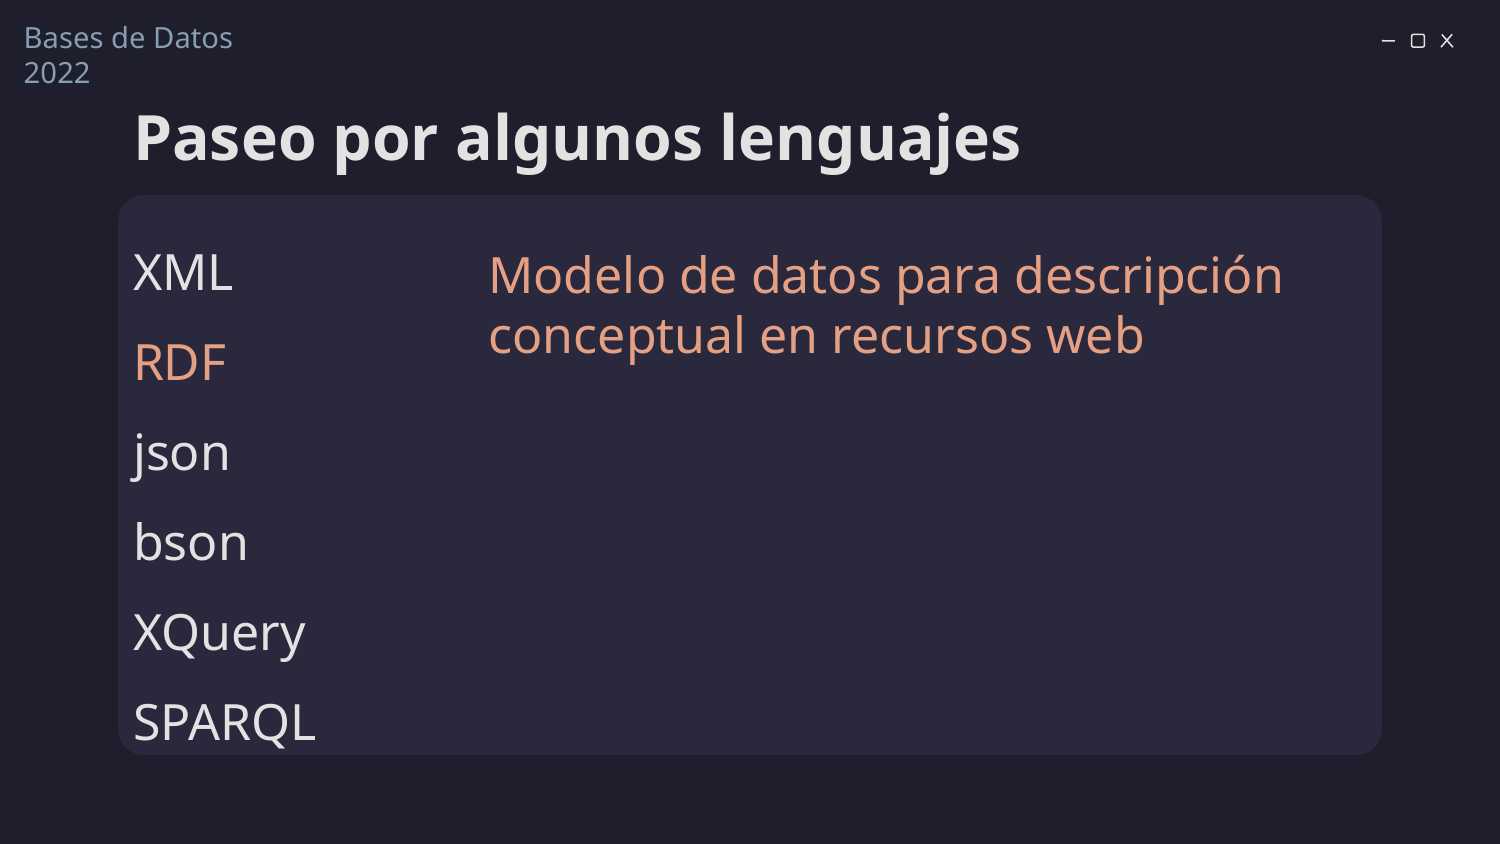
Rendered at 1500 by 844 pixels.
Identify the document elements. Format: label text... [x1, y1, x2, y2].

text_box Modelo de datos para descripción conceptual en recursos web [473, 228, 1362, 379]
title Paseo por algunos lenguajes [118, 88, 1382, 183]
list XML RDF json bson XQuery SPARQL [118, 195, 1382, 750]
